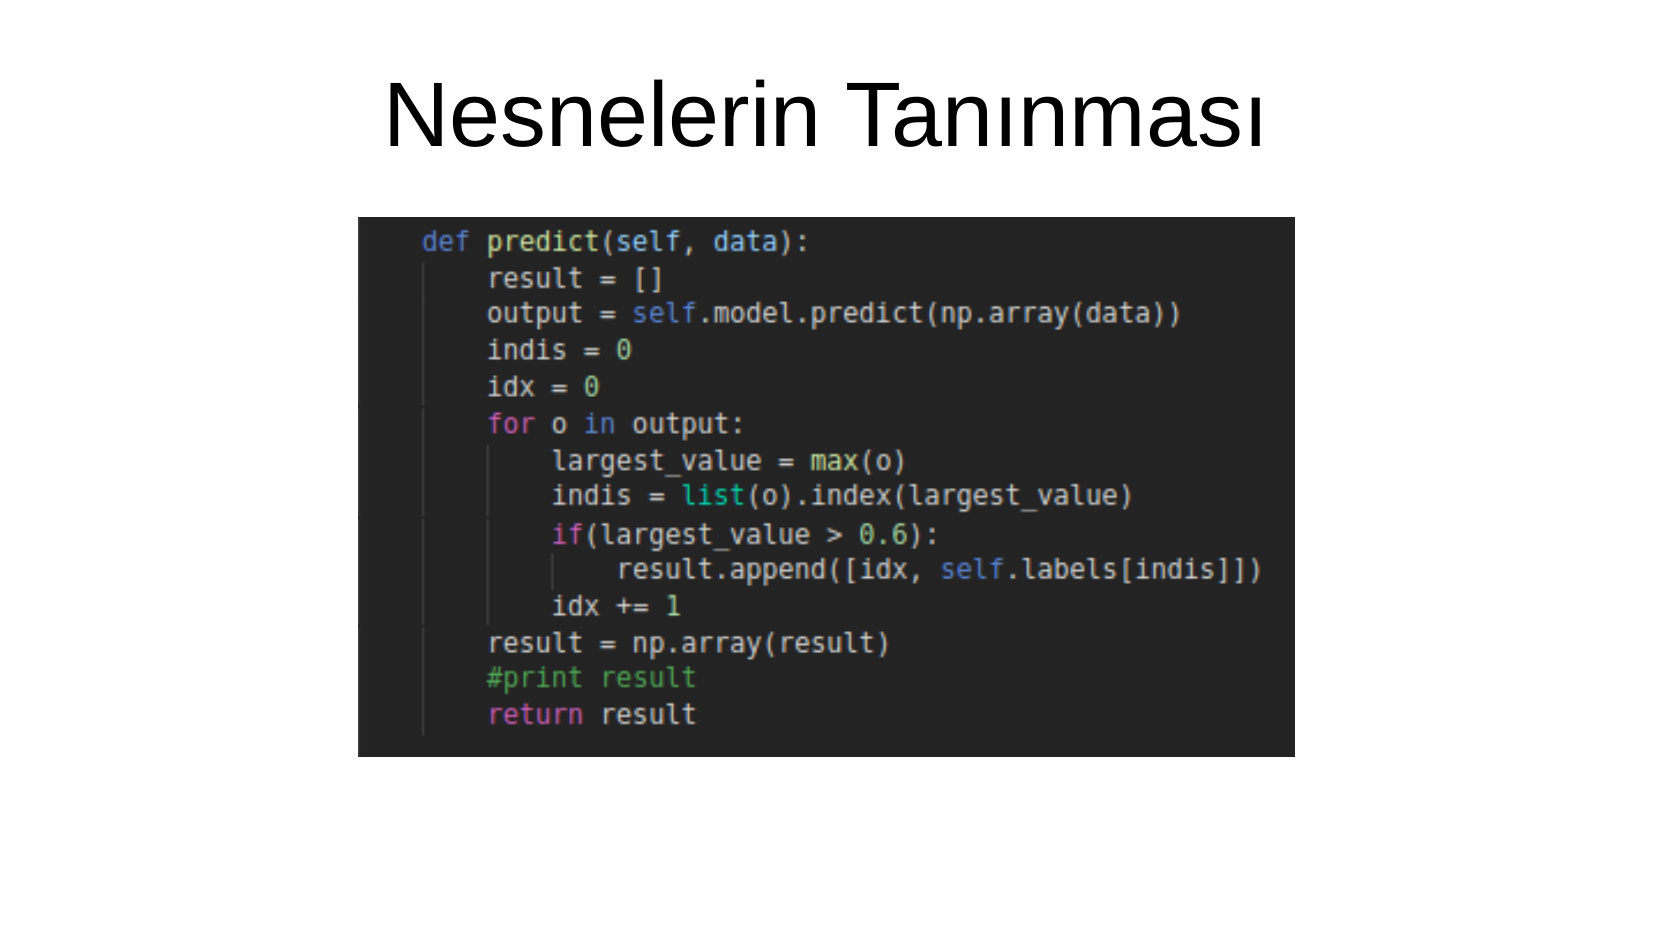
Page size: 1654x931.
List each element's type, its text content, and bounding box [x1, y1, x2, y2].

title Nesnelerin Tanınması [82, 37, 1571, 193]
picture [358, 217, 1295, 758]
